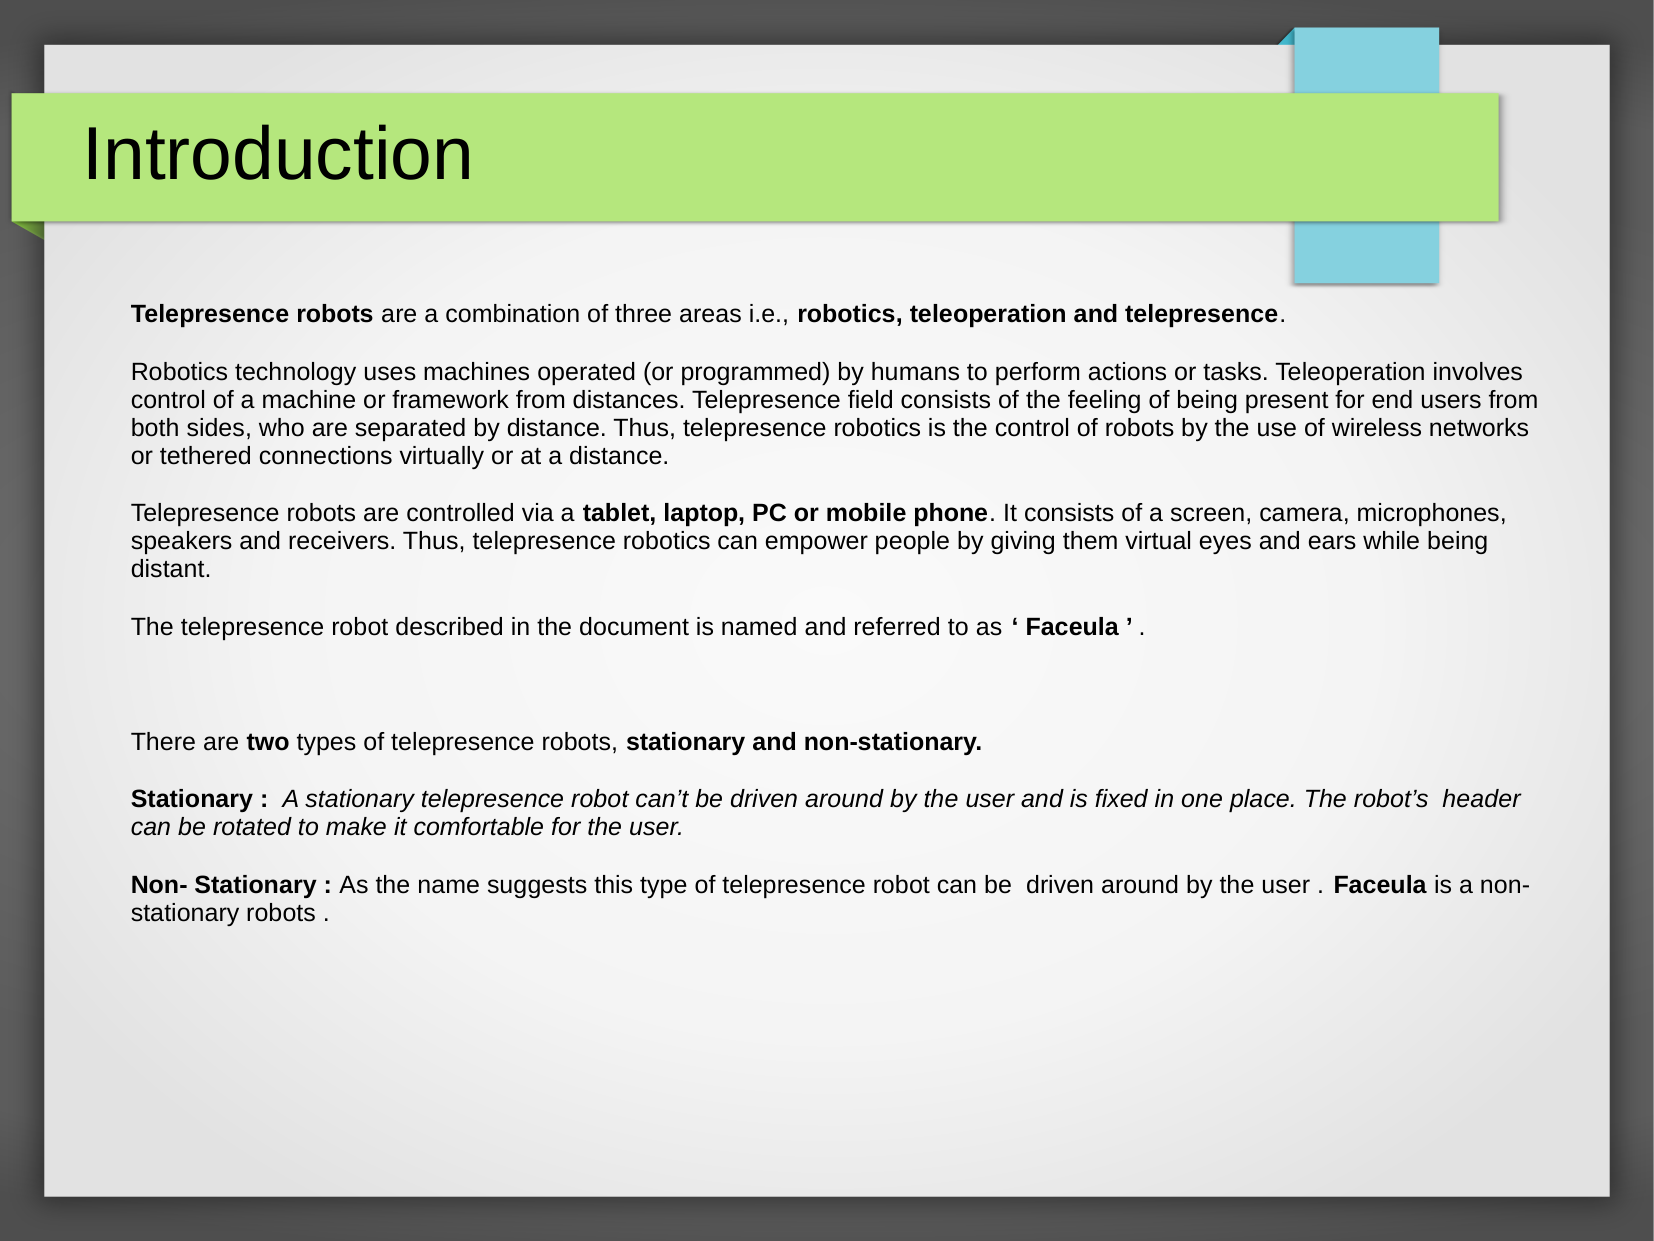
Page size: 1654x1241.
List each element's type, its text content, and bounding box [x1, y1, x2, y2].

picture [0, 0, 1654, 1241]
title Introduction [82, 94, 1264, 213]
list Telepresence robots are a combination of three areas i.e., robotics, teleoperation and telepresence. Robotics technology uses machines operated (or programmed) by humans to perform actions or tasks. Teleoperation involves control of a machine or framework from distances. Telepresence field consists of the feeling of being present for end users from both sides, who are separated by distance. Thus, telepresence robotics is the control of robots by the use of wireless networks or tethered connections virtually or at a distance. Telepresence robots are controlled via a tablet, laptop, PC or mobile phone. It consists of a screen, camera, microphones, speakers and receivers. Thus, telepresence robotics can empower people by giving them virtual eyes and ears while being distant. The telepresence robot described in the document is named and referred to as ‘ Faceula ’ . There are two types of telepresence robots, stationary and non-stationary. Stationary : A stationary telepresence robot can’t be driven around by the user and is fixed in one place. The robot’s header can be rotated to make it comfortable for the user. Non- Stationary : As the name suggests this type of telepresence robot can be driven around by the user . Faceula is a non-stationary robots . [60, 300, 1549, 1081]
